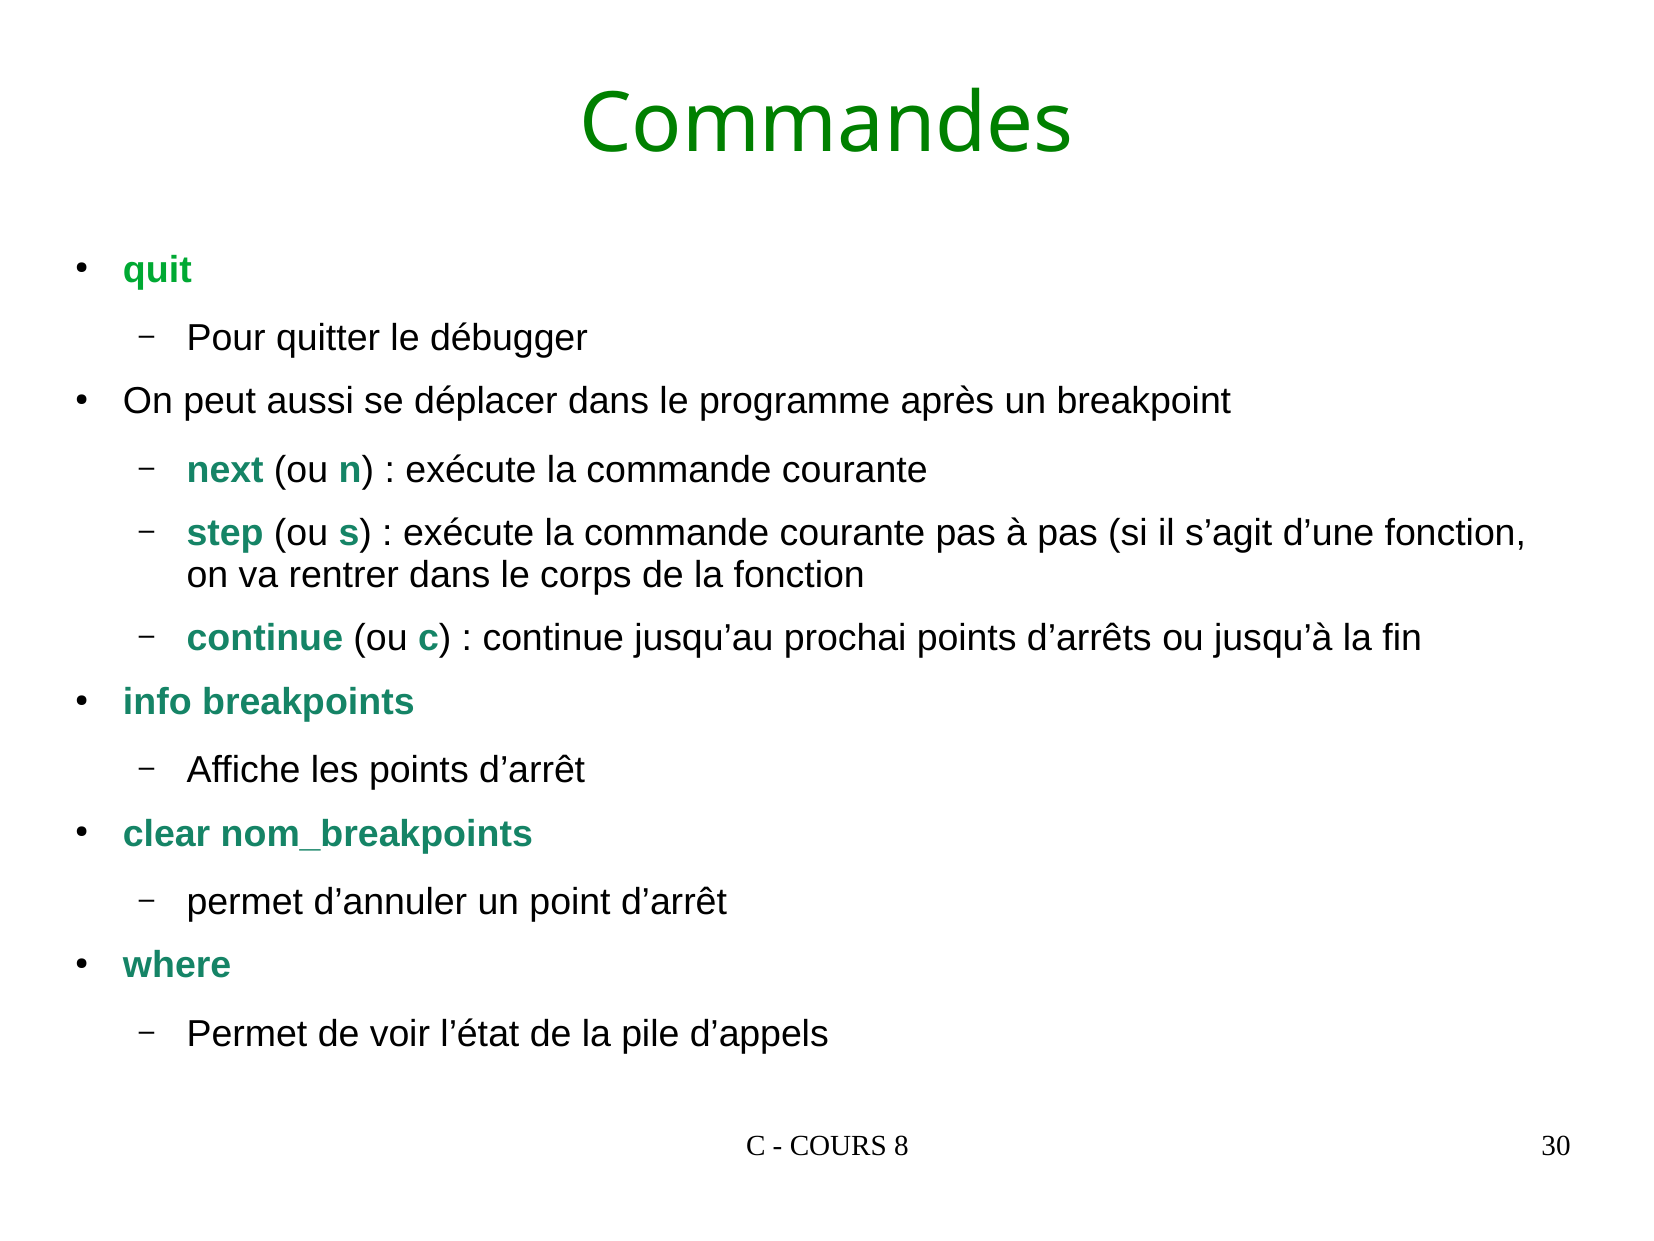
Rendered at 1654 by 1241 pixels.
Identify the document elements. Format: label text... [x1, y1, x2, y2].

list quit Pour quitter le débugger On peut aussi se déplacer dans le programme après un breakpoint next (ou n) : exécute la commande courante step (ou s) : exécute la commande courante pas à pas (si il s’agit d’une fonction, on va rentrer dans le corps de la fonction continue (ou c) : continue jusqu’au prochai points d’arrêts ou jusqu’à la fin info breakpoints Affiche les points d’arrêt clear nom_breakpoints permet d’annuler un point d’arrêt where Permet de voir l’état de la pile d’appels [59, 248, 1548, 1063]
title Commandes [82, 49, 1571, 189]
